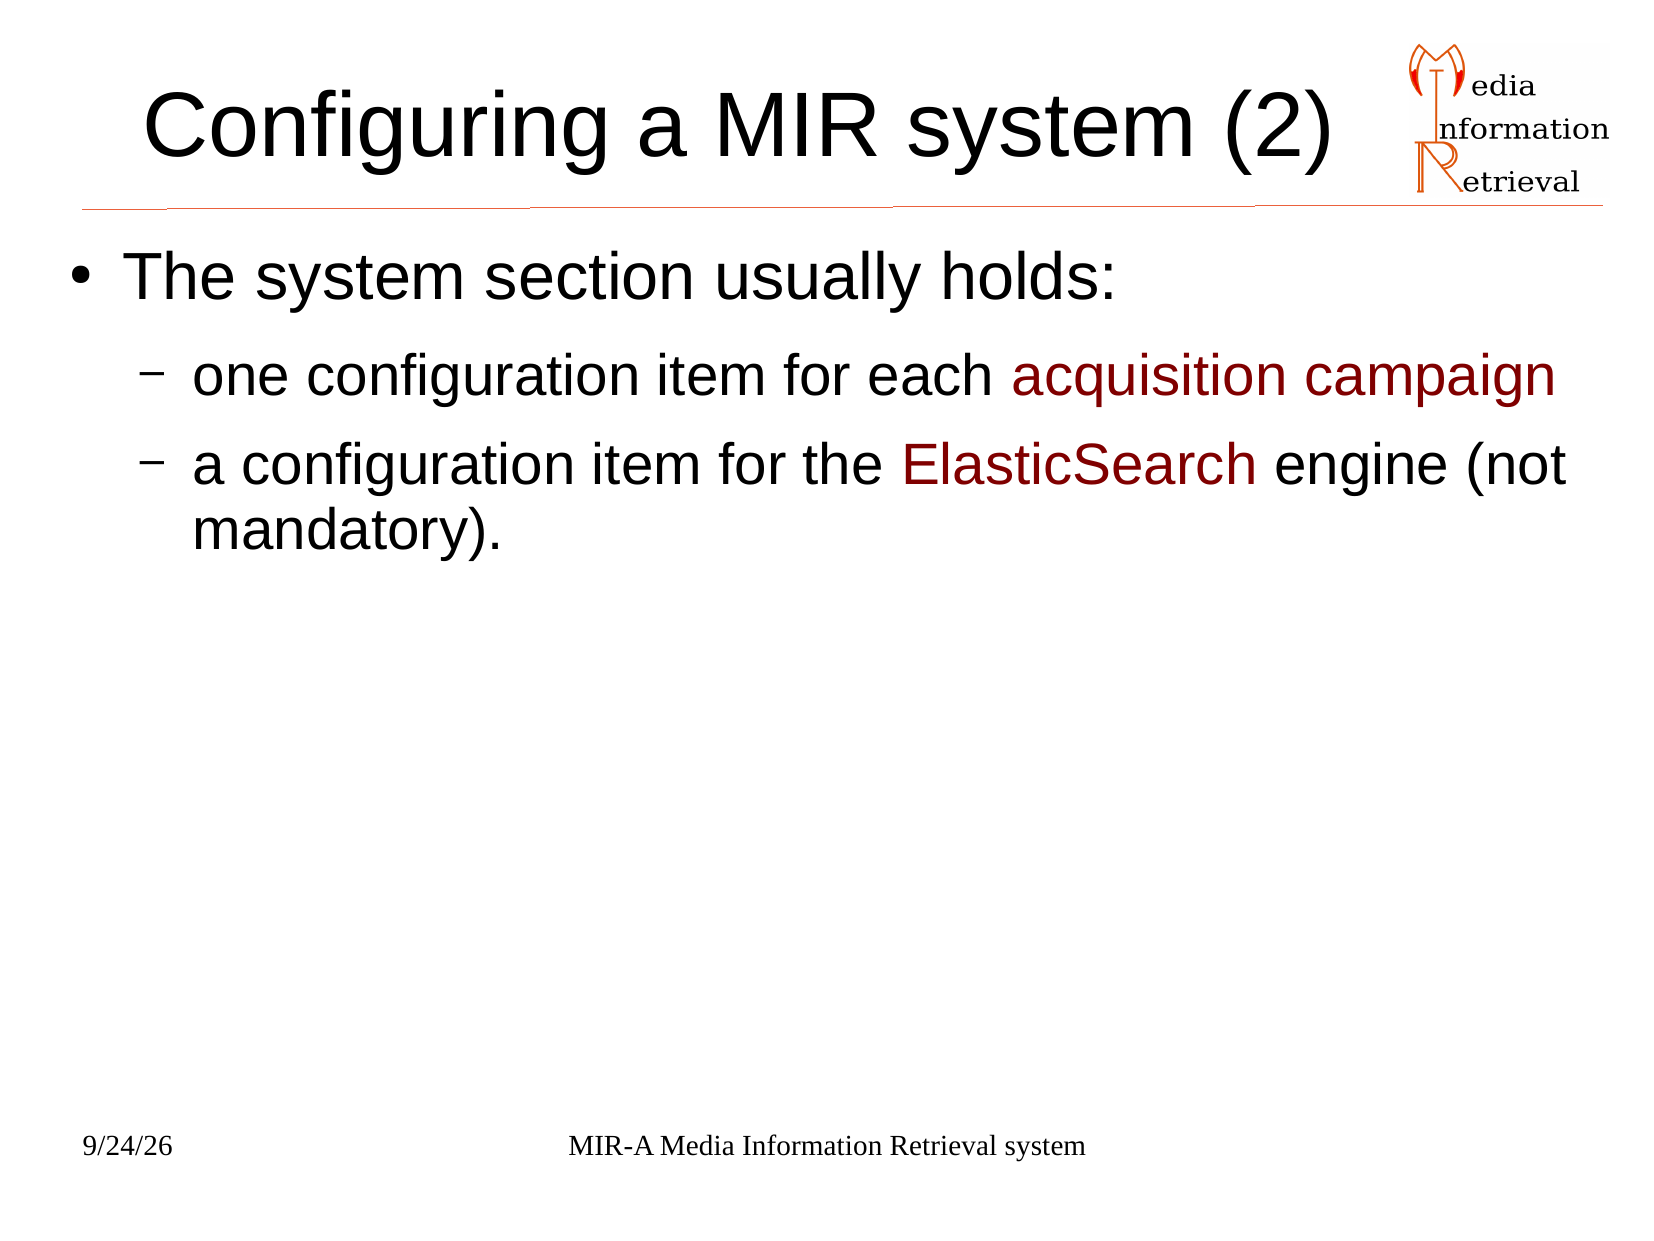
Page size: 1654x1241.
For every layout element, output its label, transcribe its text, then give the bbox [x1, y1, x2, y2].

picture [1409, 43, 1610, 198]
title Configuring a MIR system (2) [82, 45, 1397, 204]
list The system section usually holds: one configuration item for each acquisition campaign a configuration item for the ElasticSearch engine (not mandatory). [51, 238, 1594, 1091]
